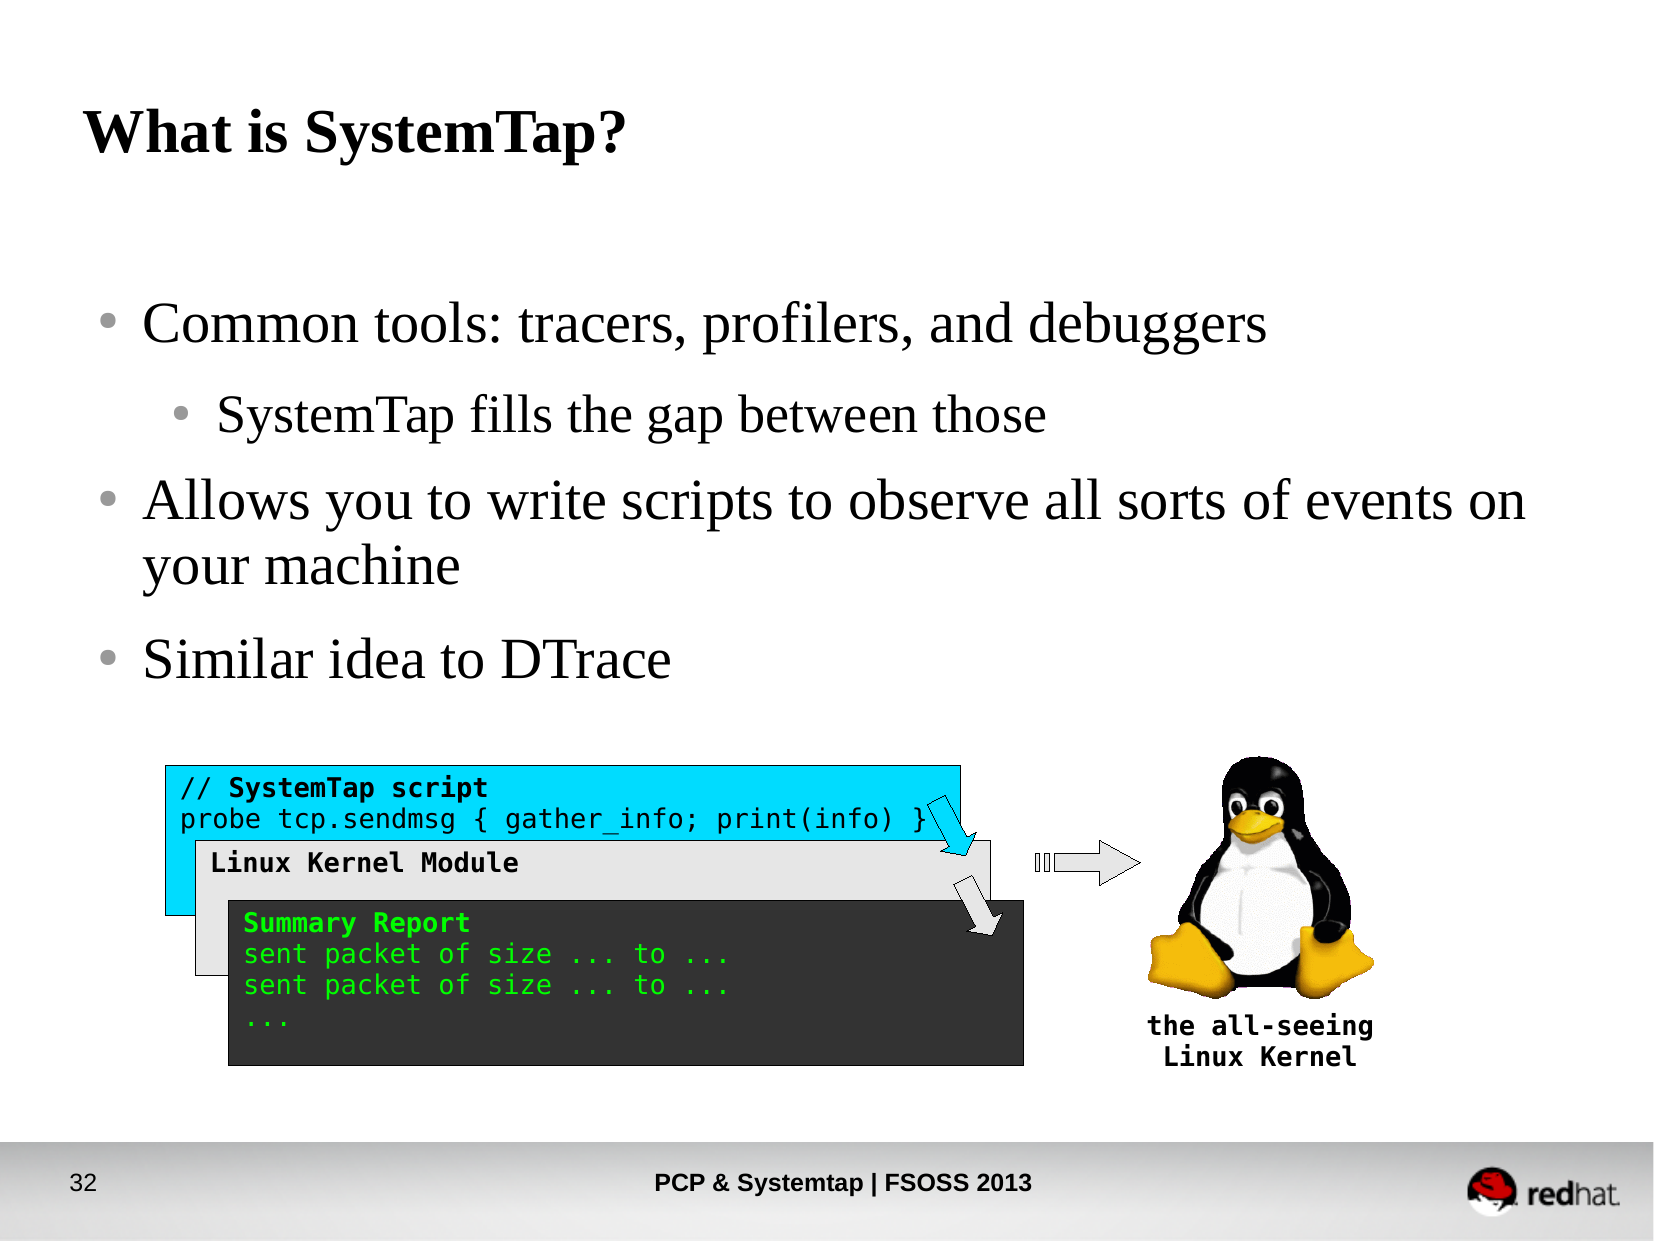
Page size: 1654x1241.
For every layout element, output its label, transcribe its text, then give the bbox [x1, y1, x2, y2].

text_box [1044, 853, 1050, 872]
text_box // SystemTap script probe tcp.sendmsg { gather_info; print(info) } [165, 765, 961, 916]
text_box Summary Report sent packet of size ... to ... sent packet of size ... to ... ... [228, 900, 1024, 1066]
title What is SystemTap? [82, 49, 1571, 257]
text_box [927, 795, 977, 856]
list Common tools: tracers, profilers, and debuggers SystemTap fills the gap between those Allows you to write scripts to observe all sorts of events on your machine Similar idea to DTrace [82, 290, 1538, 995]
text_box [953, 875, 1003, 936]
picture [1140, 749, 1381, 1006]
text_box Linux Kernel Module [195, 840, 991, 976]
text_box [1035, 853, 1040, 872]
text_box [1054, 840, 1140, 886]
text_box the all-seeing Linux Kernel [1125, 1002, 1396, 1081]
picture [0, 1142, 1654, 1241]
